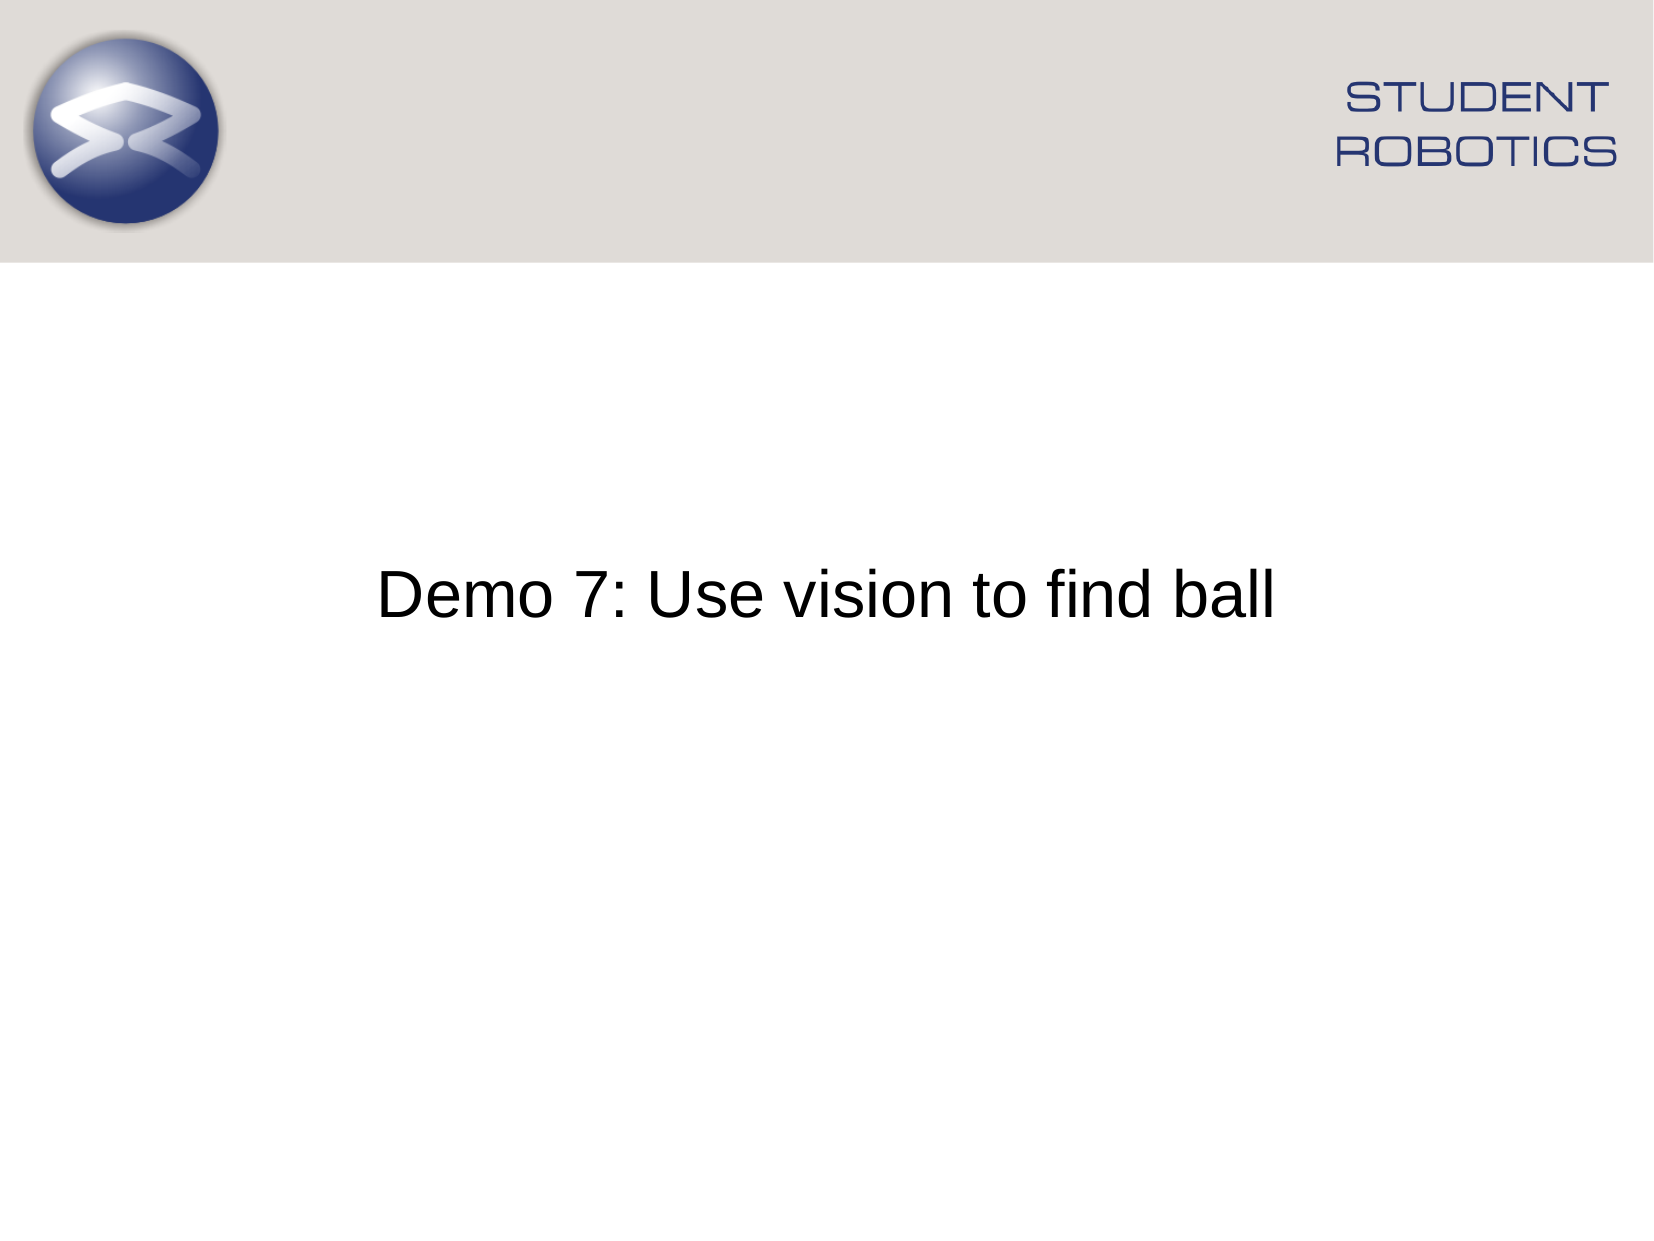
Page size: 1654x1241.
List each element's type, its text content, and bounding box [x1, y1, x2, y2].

picture [9, 19, 82, 245]
subtitle Demo 7: Use vision to find ball [82, 7, 1571, 1102]
picture [1571, 68, 1633, 174]
